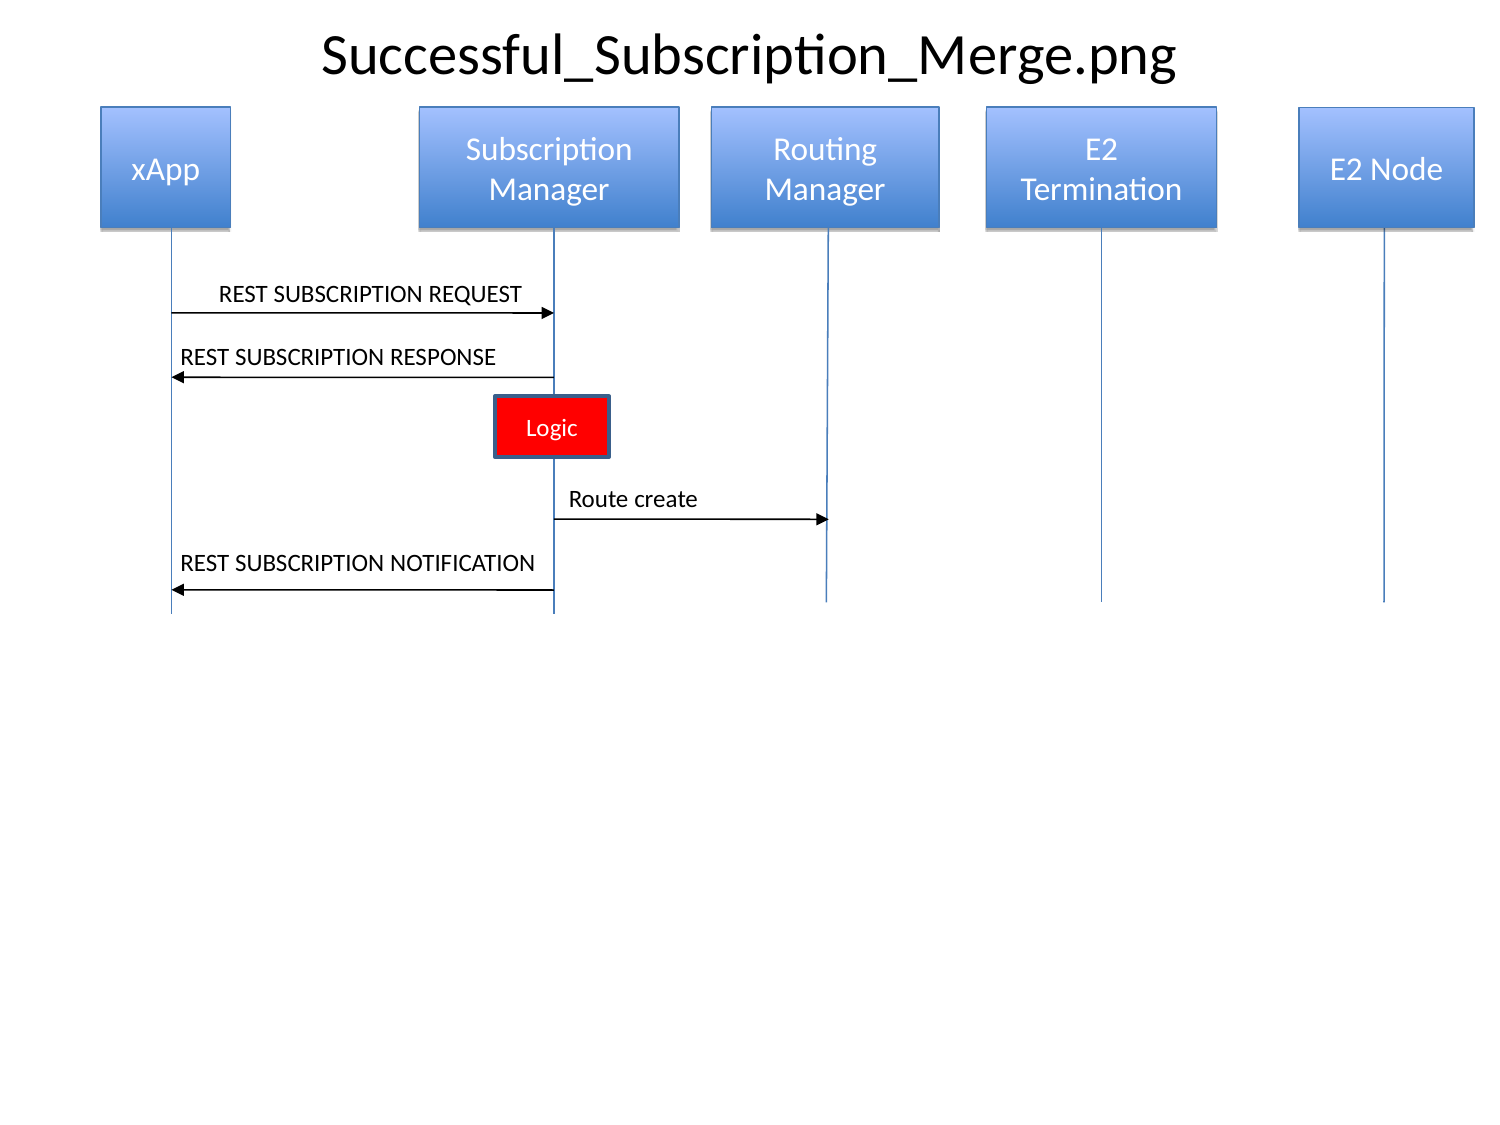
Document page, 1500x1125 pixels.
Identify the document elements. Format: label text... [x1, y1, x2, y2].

text_box Routing Manager [711, 107, 939, 228]
text_box Route create [553, 474, 774, 520]
text_box Logic [494, 396, 609, 457]
text_box Subscription Manager [419, 107, 680, 228]
text_box E2 Termination [986, 107, 1217, 228]
text_box REST SUBSCRIPTION RESPONSE [165, 332, 609, 378]
title Successful_Subscription_Merge.png [75, 7, 1425, 95]
text_box REST SUBSCRIPTION NOTIFICATION [165, 539, 662, 585]
text_box E2 Node [1299, 107, 1474, 228]
text_box xApp [101, 107, 231, 228]
text_box REST SUBSCRIPTION REQUEST [204, 269, 538, 312]
